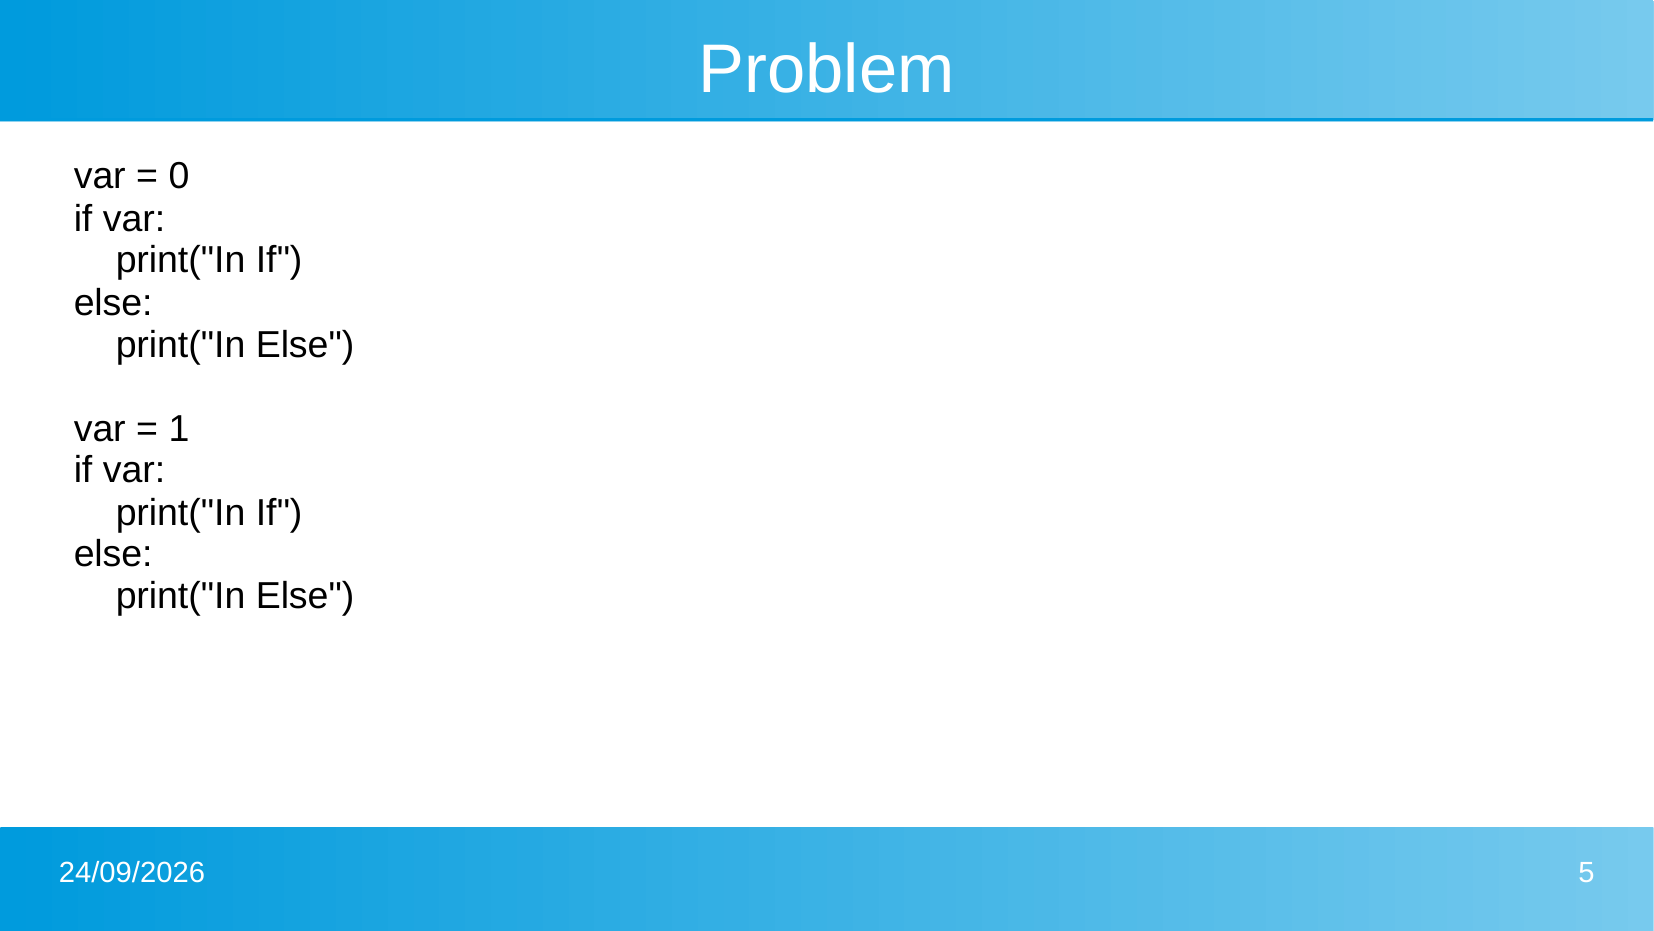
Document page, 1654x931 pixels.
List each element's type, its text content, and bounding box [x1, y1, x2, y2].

title Problem [59, 29, 1595, 108]
text_box var = 0 if var: print("In If") else: print("In Else") var = 1 if var: print("In If") else: print("In Else") [59, 147, 798, 625]
